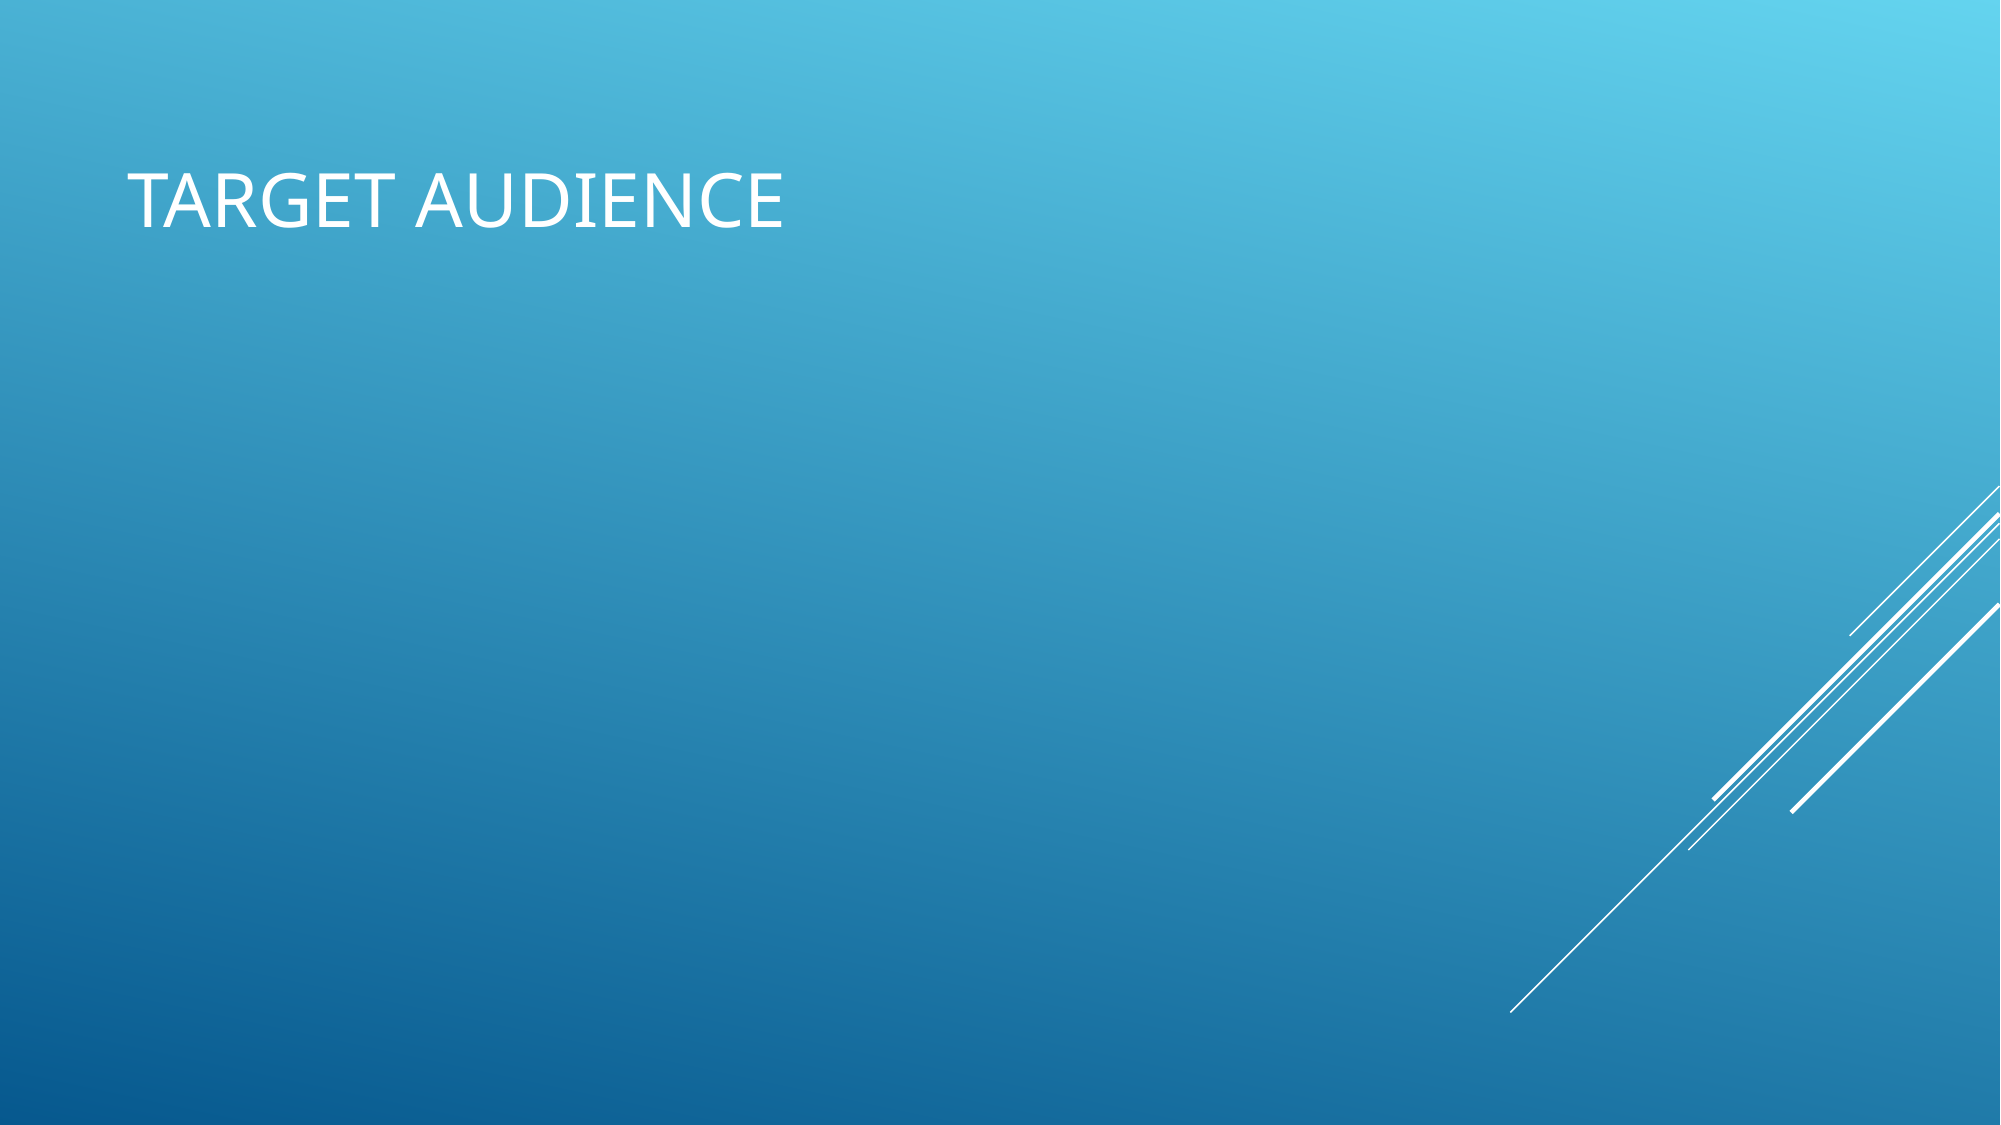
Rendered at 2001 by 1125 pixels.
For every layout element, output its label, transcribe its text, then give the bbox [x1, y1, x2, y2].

title Target audience [112, 74, 1513, 322]
